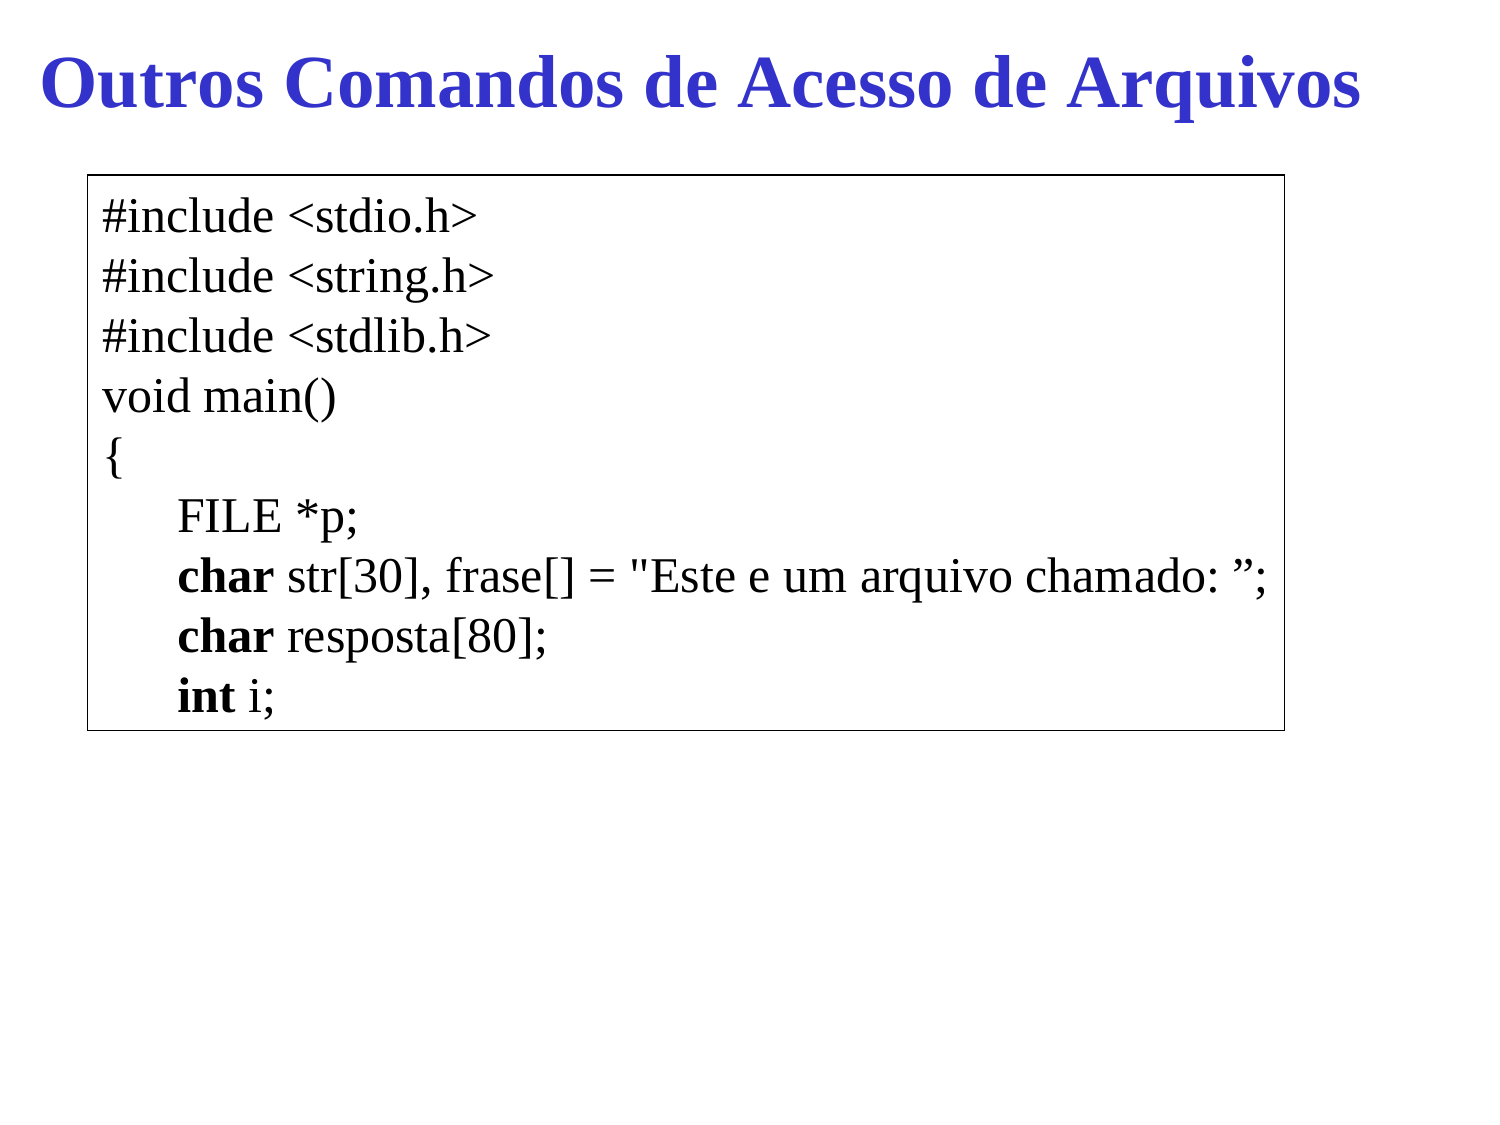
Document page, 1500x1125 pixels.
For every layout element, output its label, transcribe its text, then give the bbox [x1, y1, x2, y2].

text_box Outros Comandos de Acesso de Arquivos [24, 24, 1379, 131]
text_box #include <stdio.h> #include <string.h> #include <stdlib.h> void main() { FILE *p; char str[30], frase[] = "Este e um arquivo chamado: ”; char resposta[80]; int i; [87, 174, 1285, 731]
